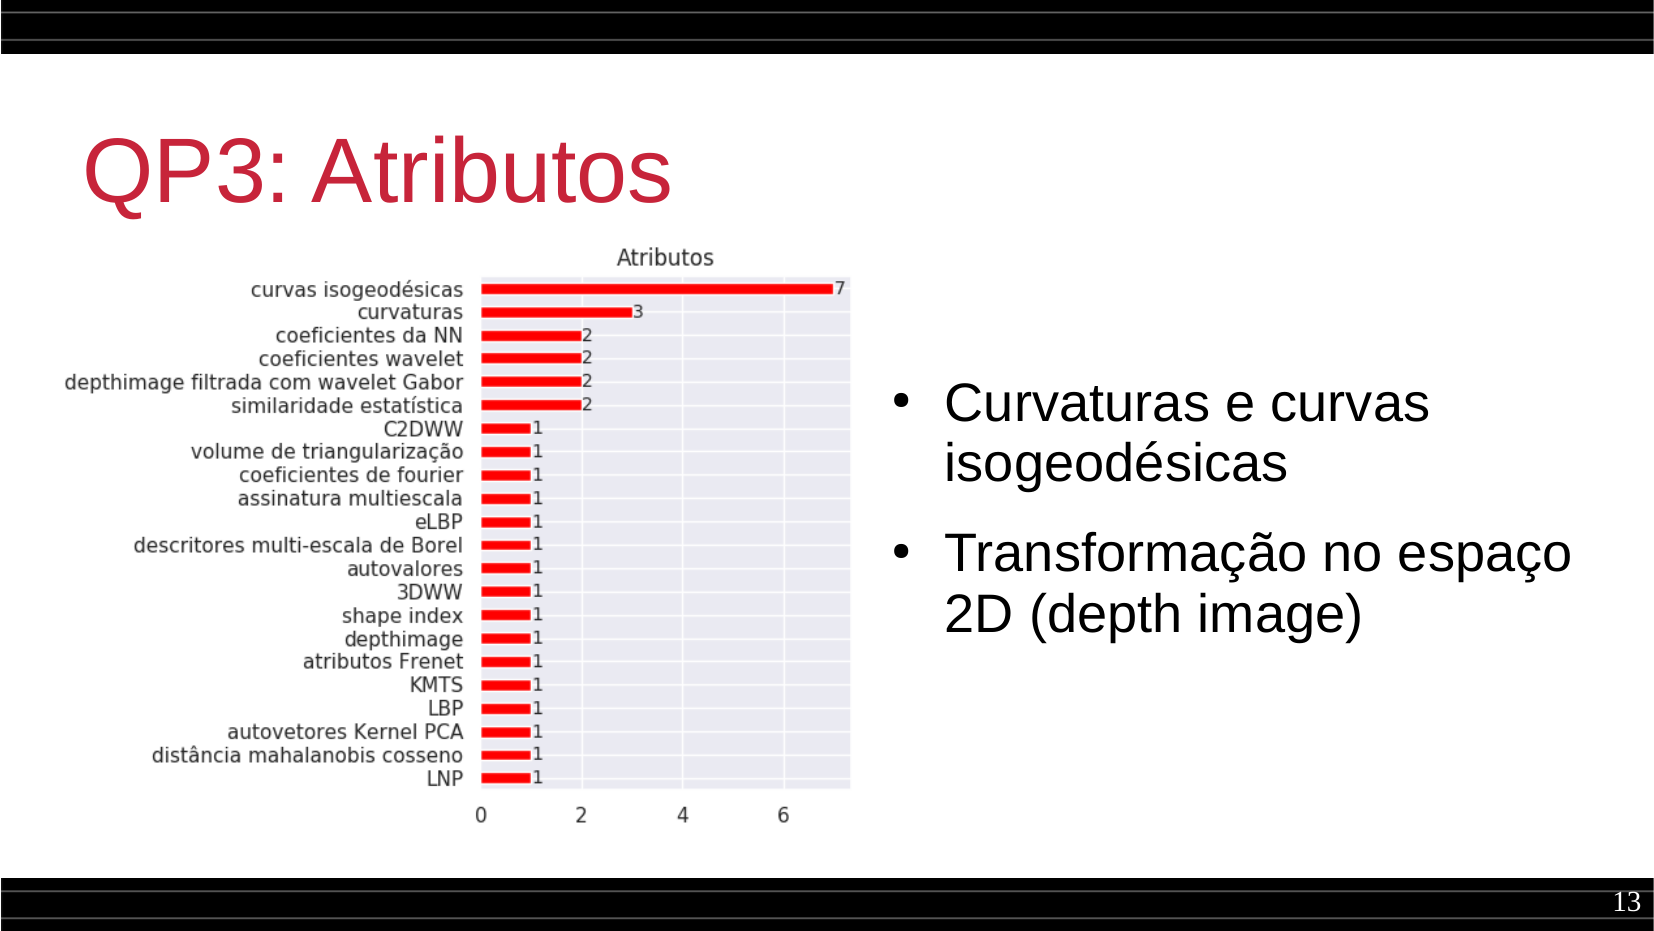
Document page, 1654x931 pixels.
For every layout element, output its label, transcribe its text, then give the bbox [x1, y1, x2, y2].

picture [1, 0, 1654, 54]
list Curvaturas e curvas isogeodésicas Transformação no espaço 2D (depth image) [875, 372, 1619, 786]
picture [41, 224, 875, 850]
picture [1, 878, 1654, 931]
title QP3: Atributos [82, 92, 1571, 249]
